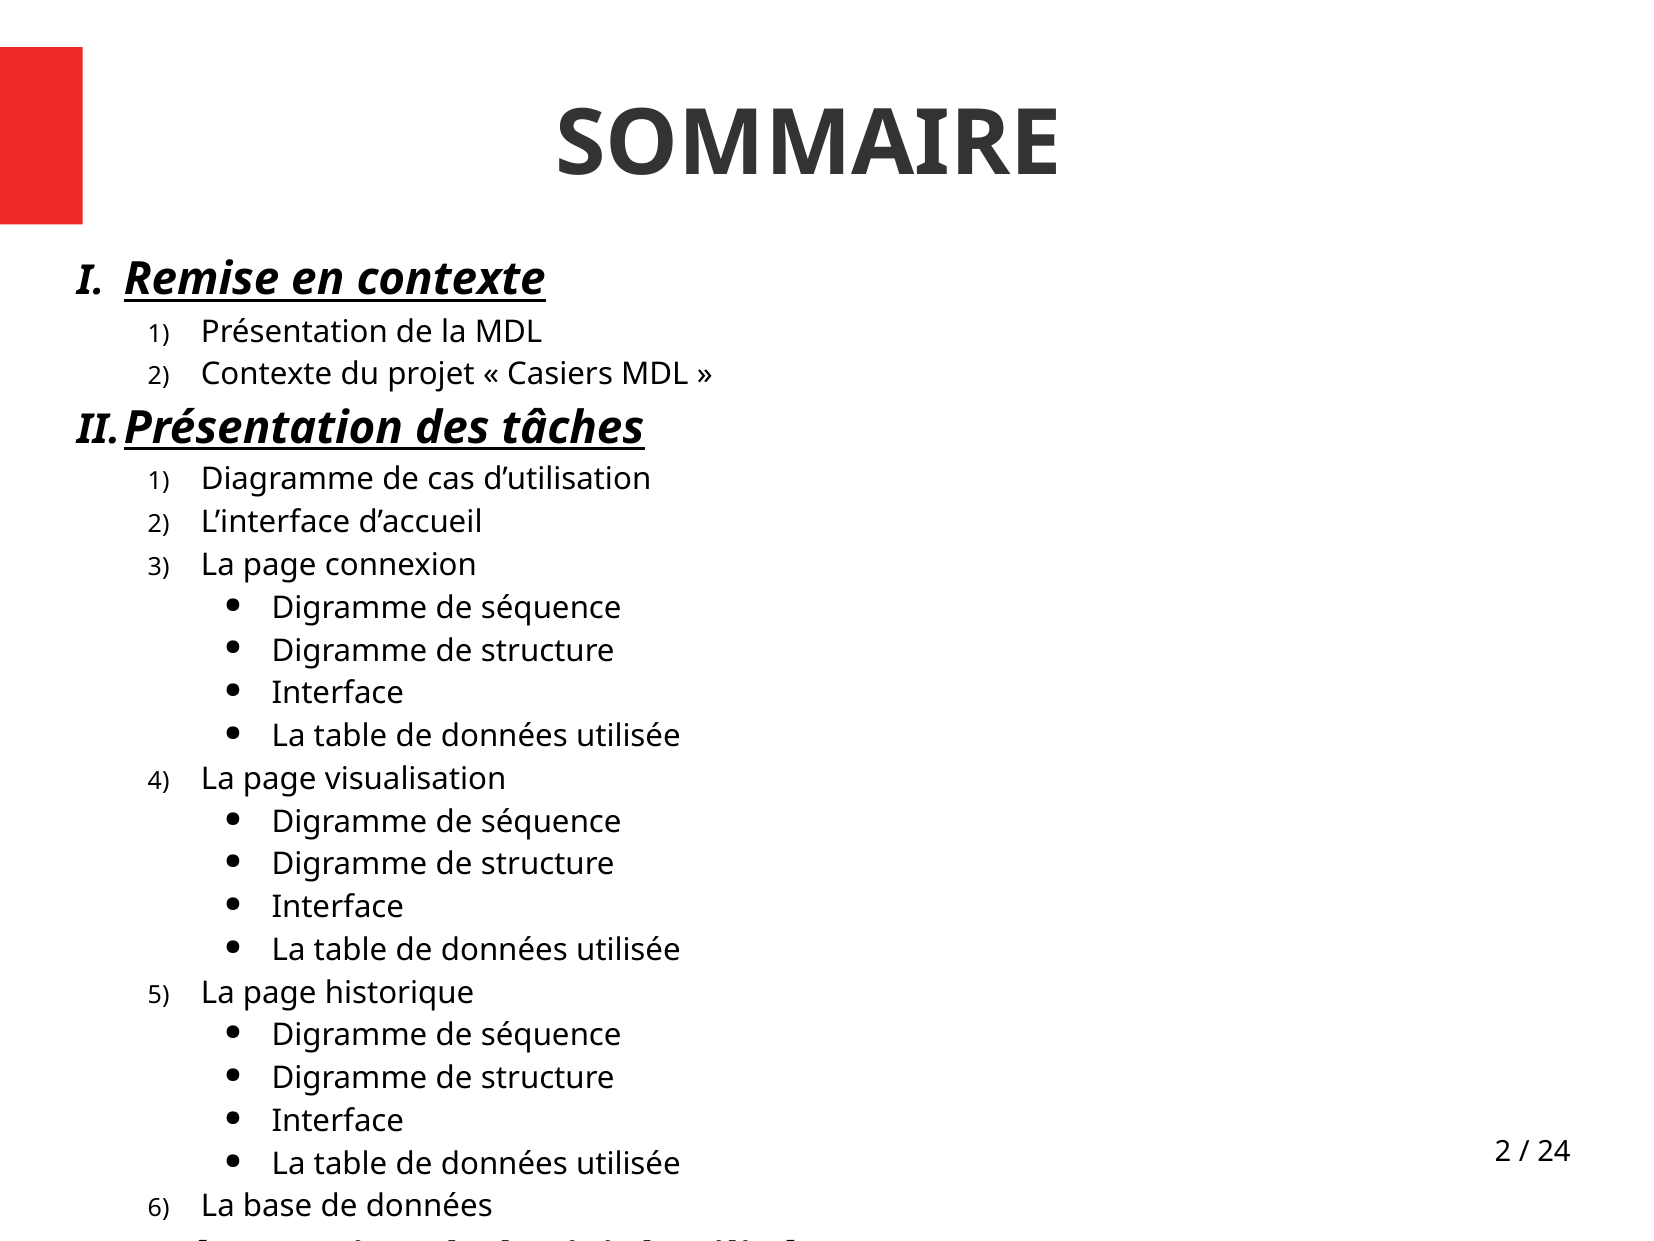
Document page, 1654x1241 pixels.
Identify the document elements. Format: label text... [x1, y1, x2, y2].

list Remise en contexte Présentation de la MDL Contexte du projet « Casiers MDL » Présentation des tâches Diagramme de cas d’utilisation L’interface d’accueil La page connexion Digramme de séquence Digramme de structure Interface La table de données utilisée La page visualisation Digramme de séquence Digramme de structure Interface La table de données utilisée La page historique Digramme de séquence Digramme de structure Interface La table de données utilisée La base de données Présentation du logiciel utilisé Présentation de Netbeans [59, 188, 1371, 1182]
title SOMMAIRE [555, 35, 1121, 188]
